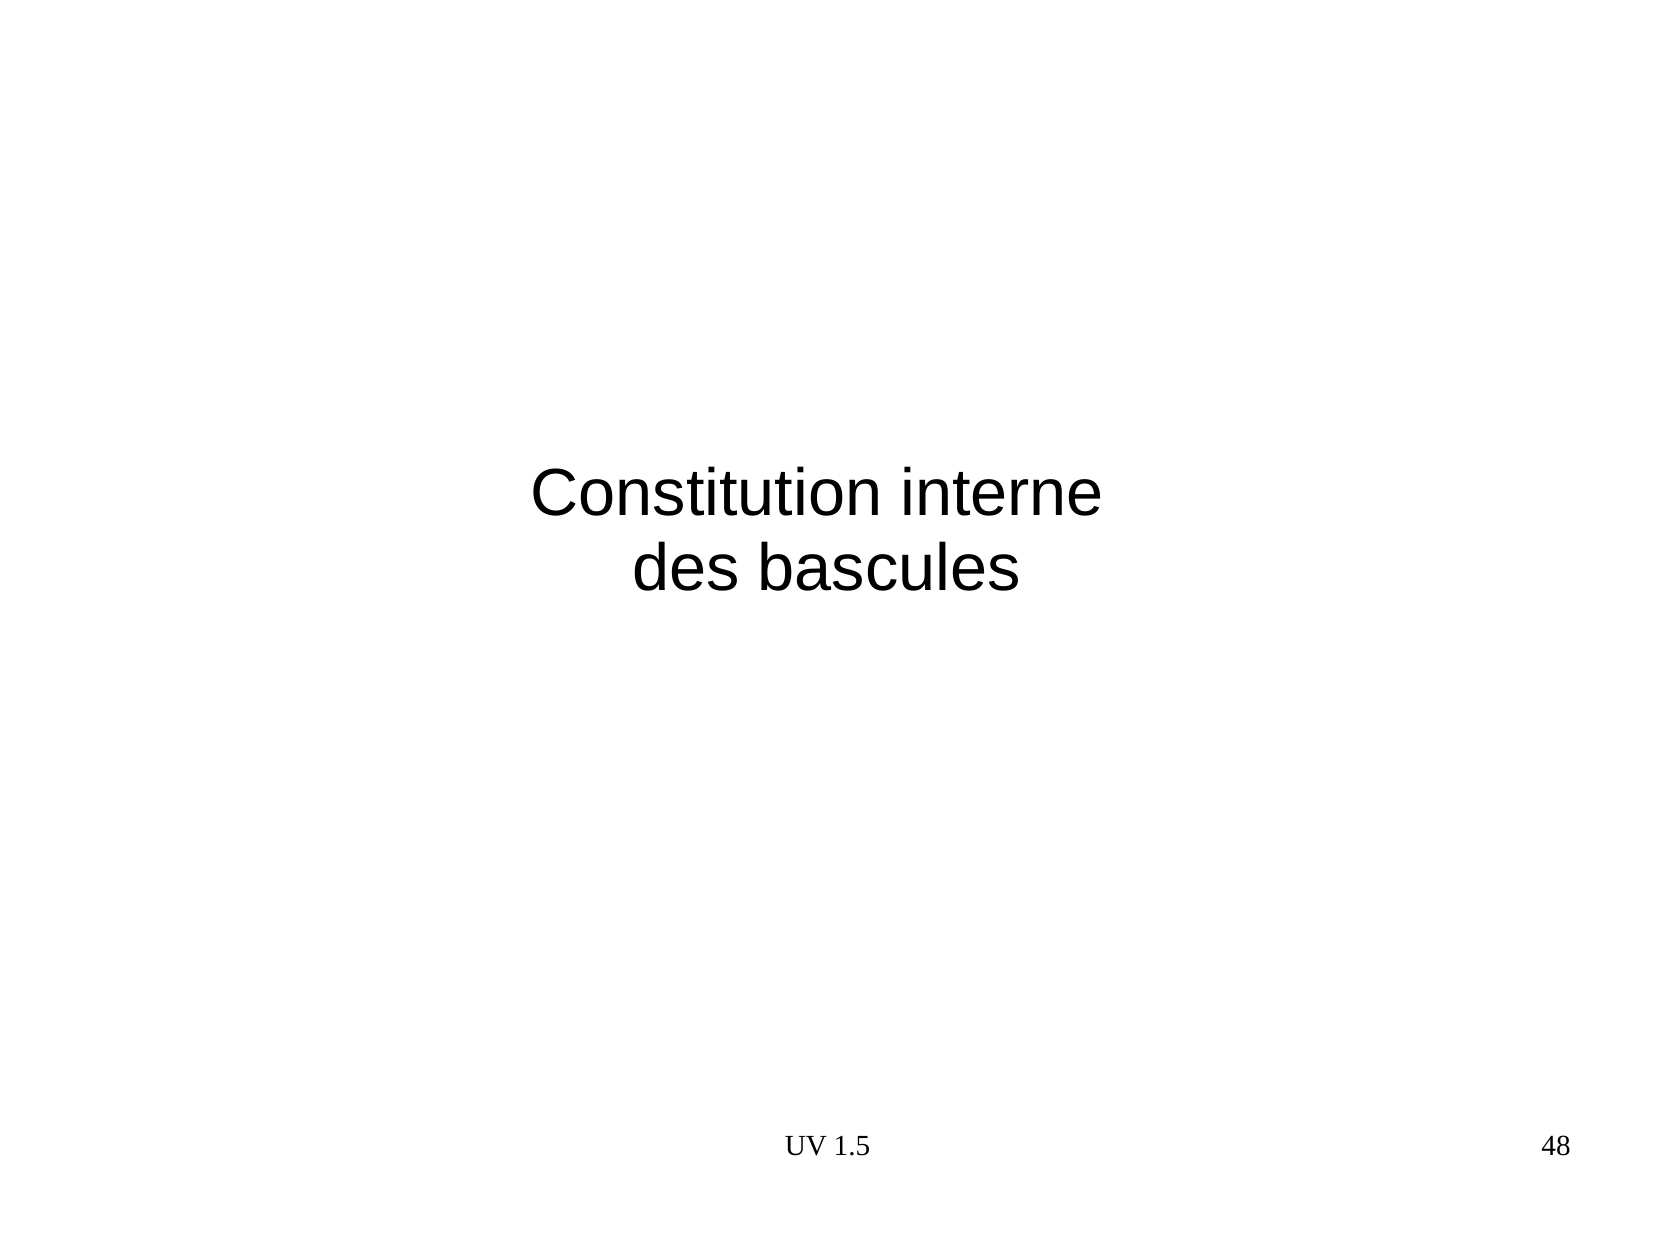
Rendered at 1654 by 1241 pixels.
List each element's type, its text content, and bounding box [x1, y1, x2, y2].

subtitle Constitution interne des bascules [82, 49, 1571, 1010]
